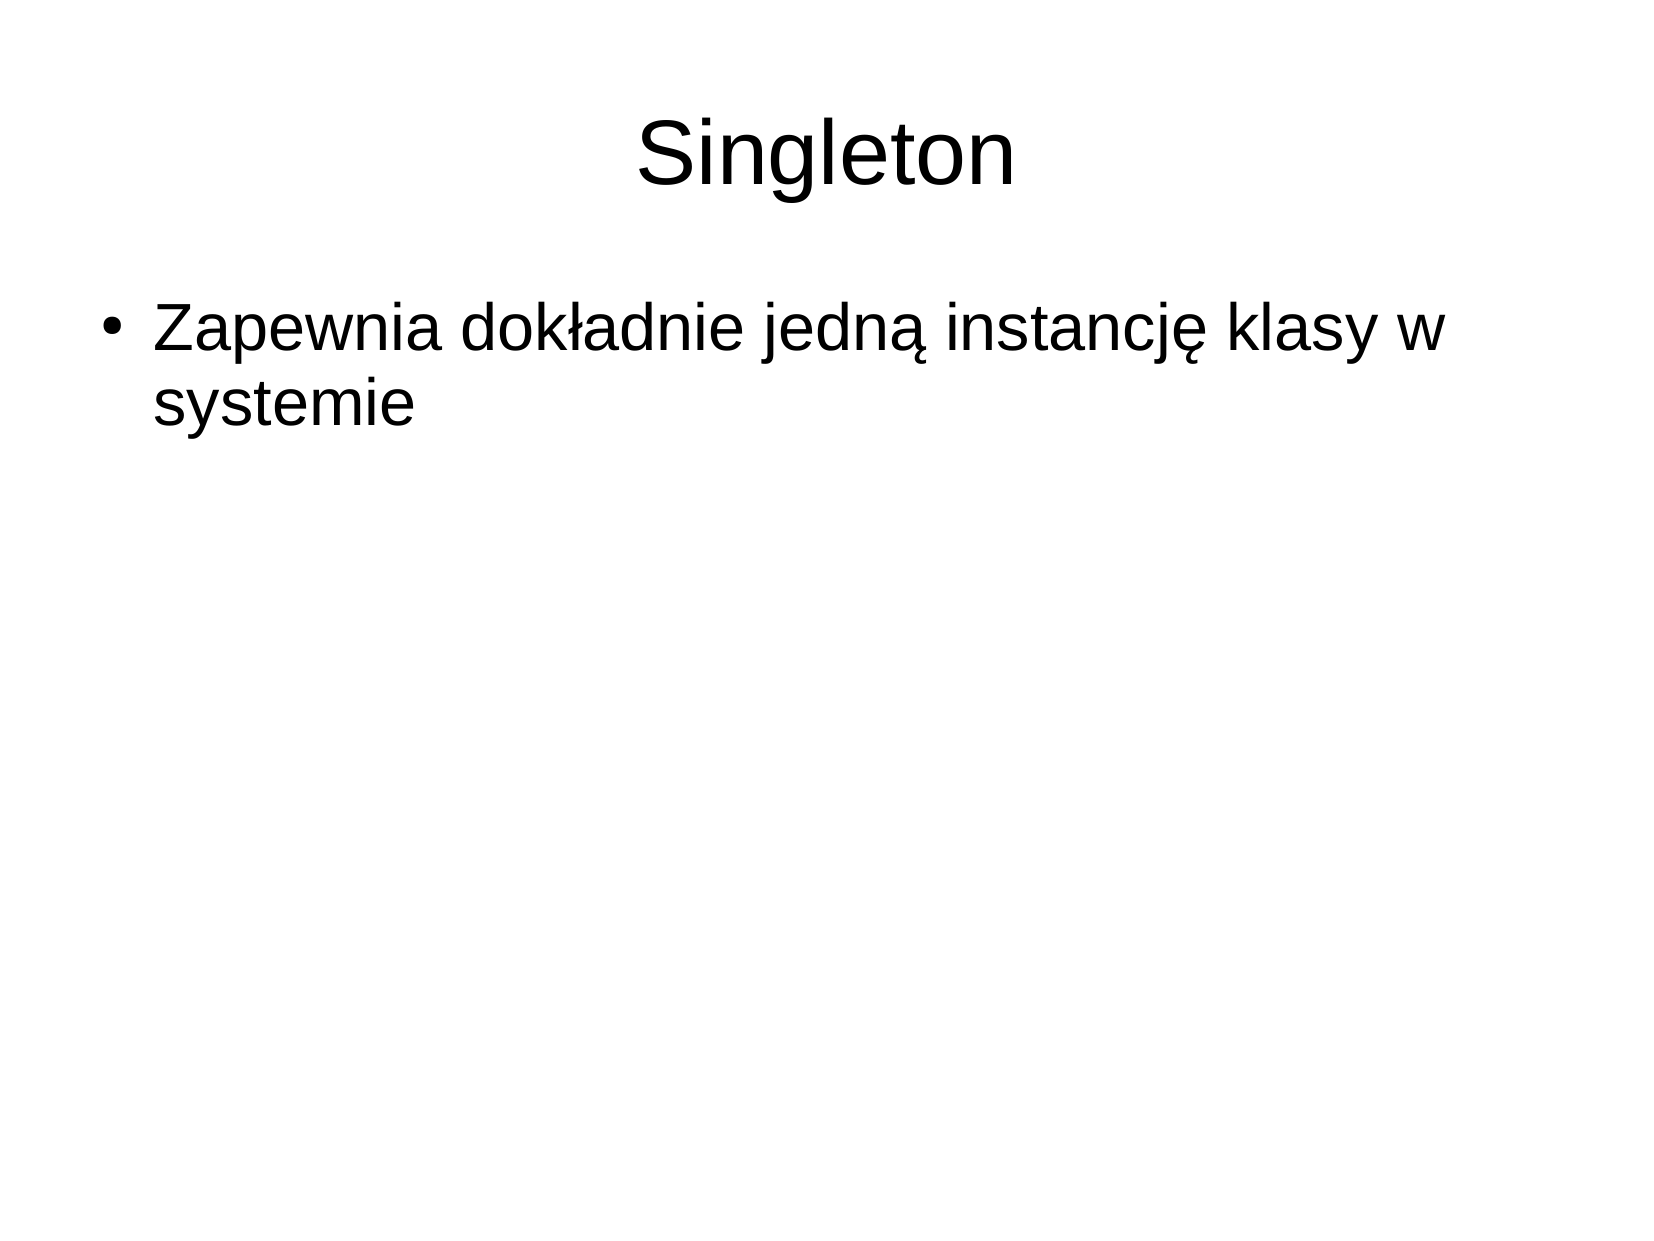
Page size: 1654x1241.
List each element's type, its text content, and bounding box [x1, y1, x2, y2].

title Singleton [82, 49, 1571, 257]
list Zapewnia dokładnie jedną instancję klasy w systemie [82, 290, 1571, 1010]
